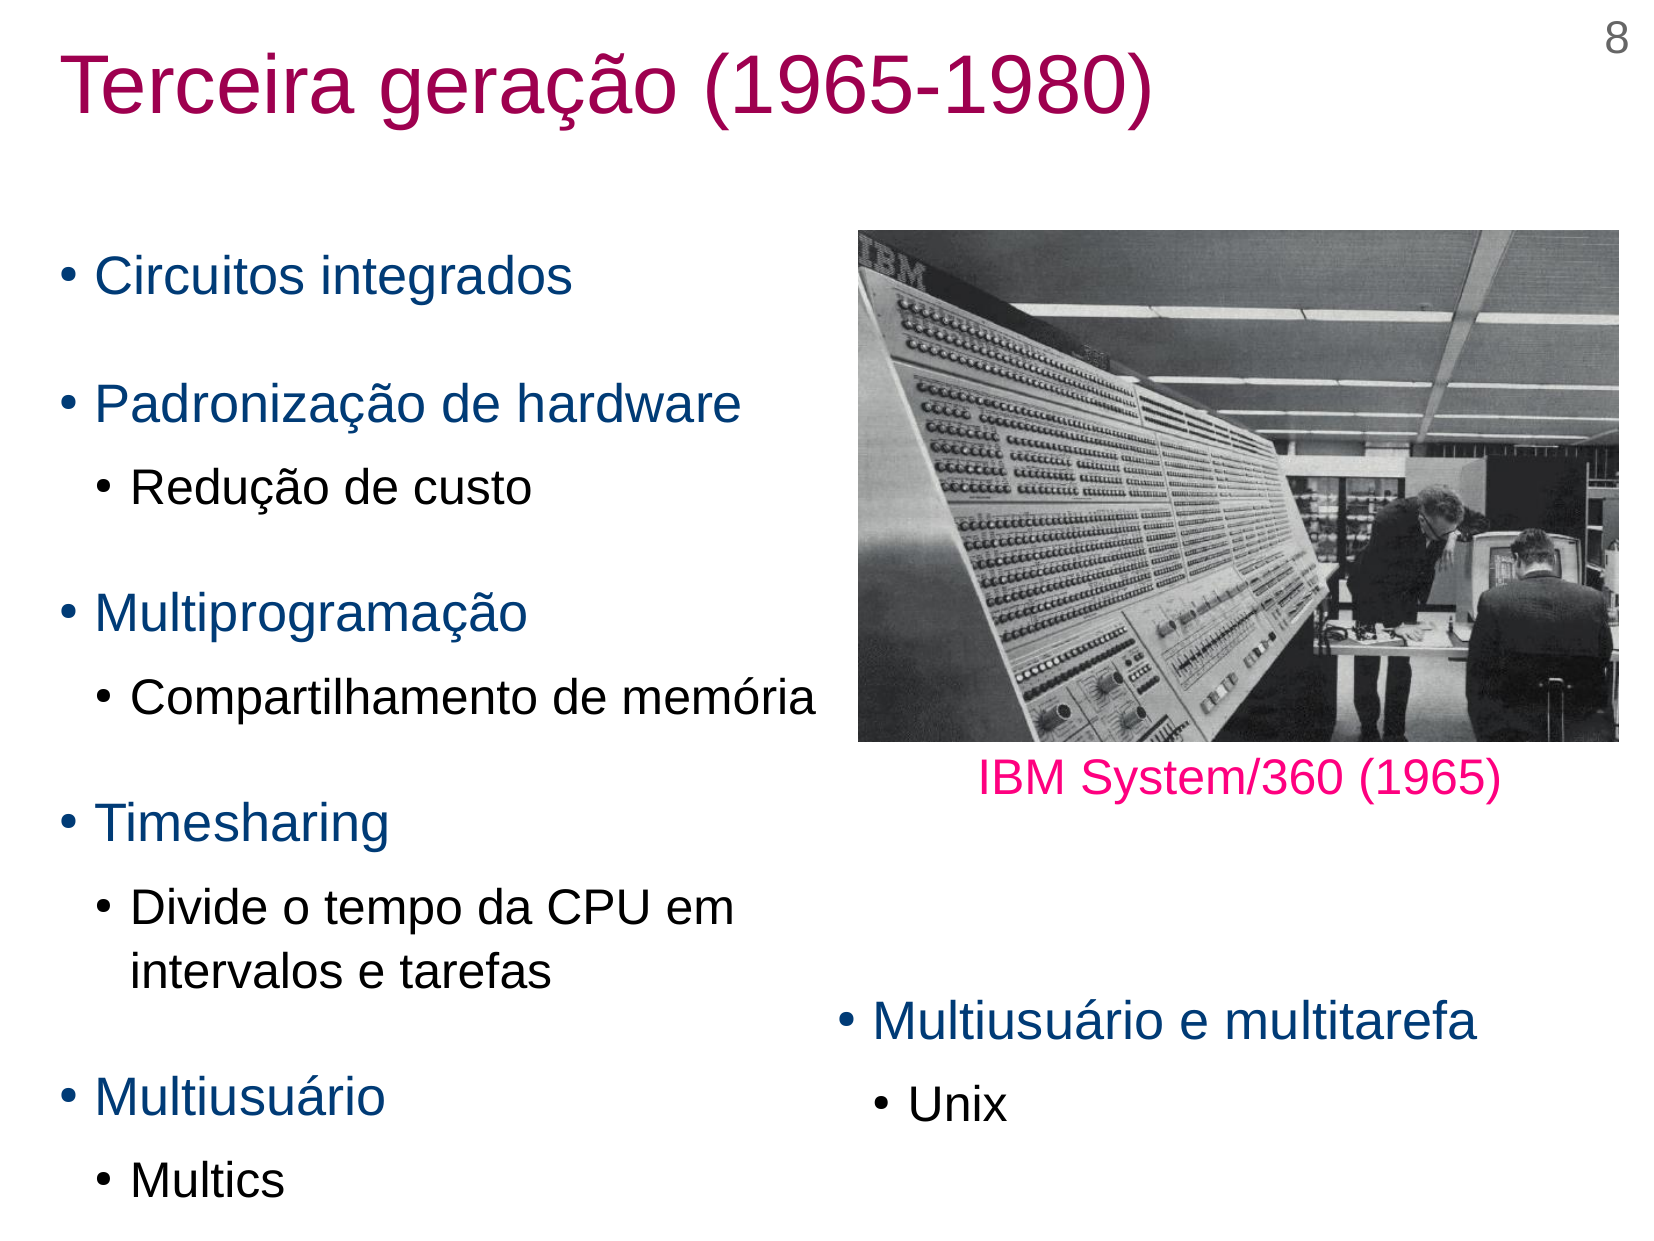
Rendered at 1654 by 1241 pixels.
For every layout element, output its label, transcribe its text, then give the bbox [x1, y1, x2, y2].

list Multiusuário e multitarefa Unix [836, 862, 1654, 1205]
picture [858, 230, 1619, 743]
text_box IBM System/360 (1965) [962, 742, 1524, 813]
title Terceira geração (1965-1980) [59, 29, 1595, 148]
list Circuitos integrados Padronização de hardware Redução de custo Multiprogramação Compartilhamento de memória Timesharing Divide o tempo da CPU em intervalos e tarefas Multiusuário Multics [59, 236, 876, 1211]
